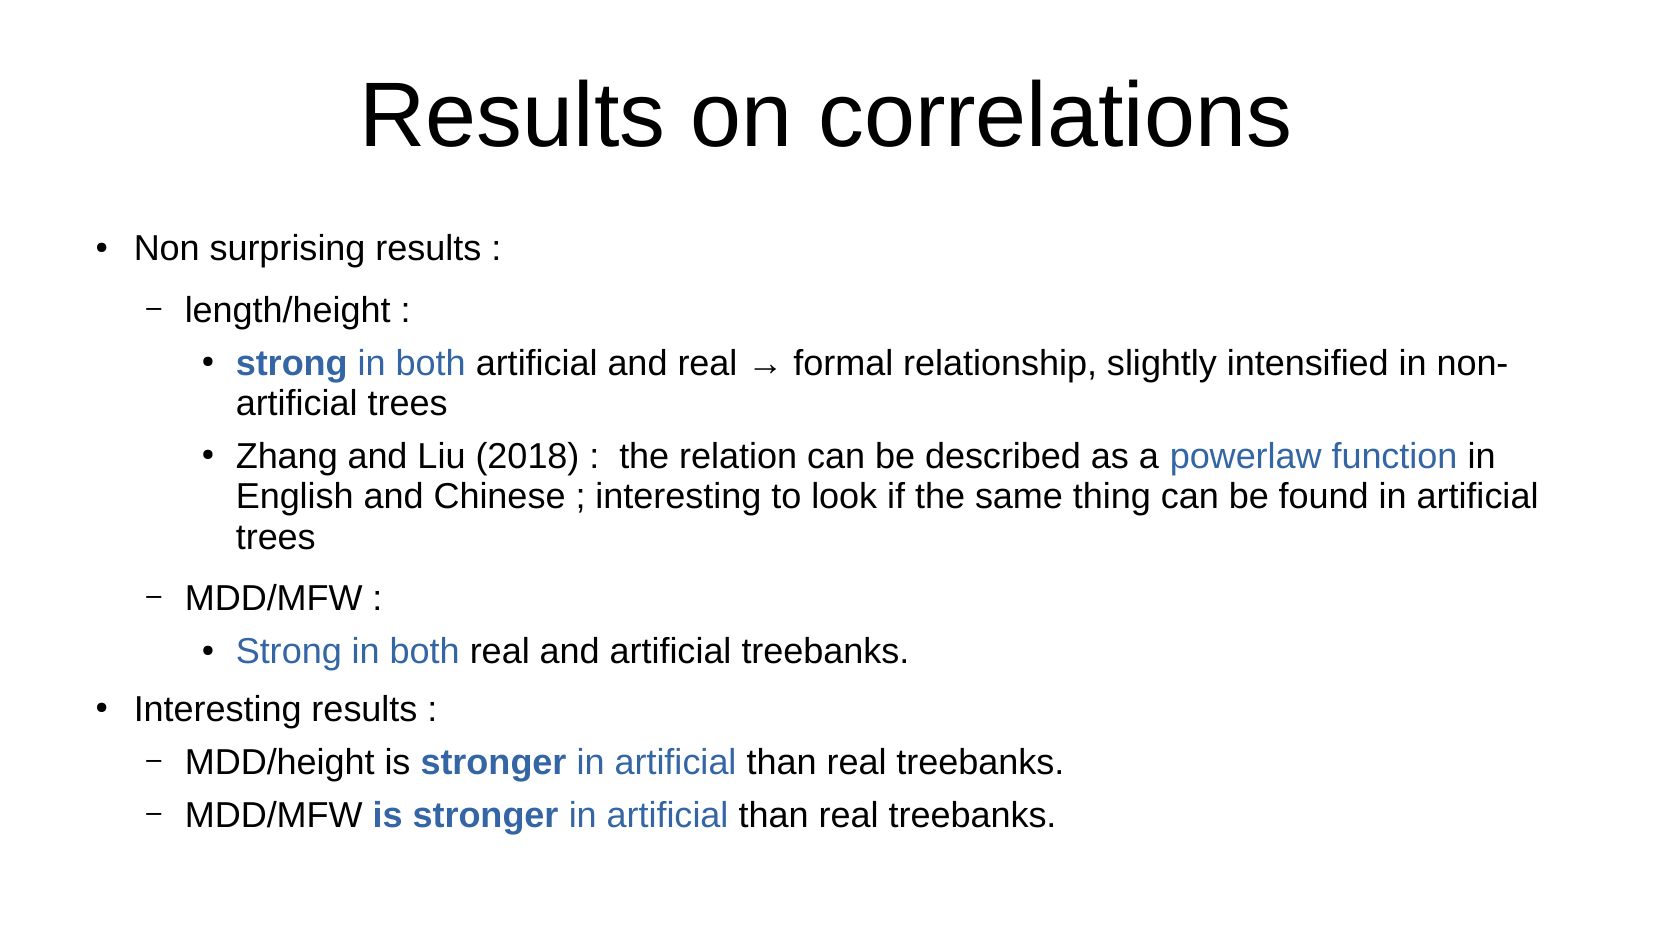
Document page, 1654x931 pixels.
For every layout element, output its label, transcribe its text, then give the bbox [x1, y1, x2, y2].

list Non surprising results : length/height : strong in both artificial and real → formal relationship, slightly intensified in non-artificial trees Zhang and Liu (2018) : the relation can be described as a powerlaw function in English and Chinese ; interesting to look if the same thing can be found in artificial trees MDD/MFW : Strong in both real and artificial treebanks. Interesting results : MDD/height is stronger in artificial than real treebanks. MDD/MFW is stronger in artificial than real treebanks. [82, 228, 1571, 839]
title Results on correlations [82, 37, 1571, 193]
